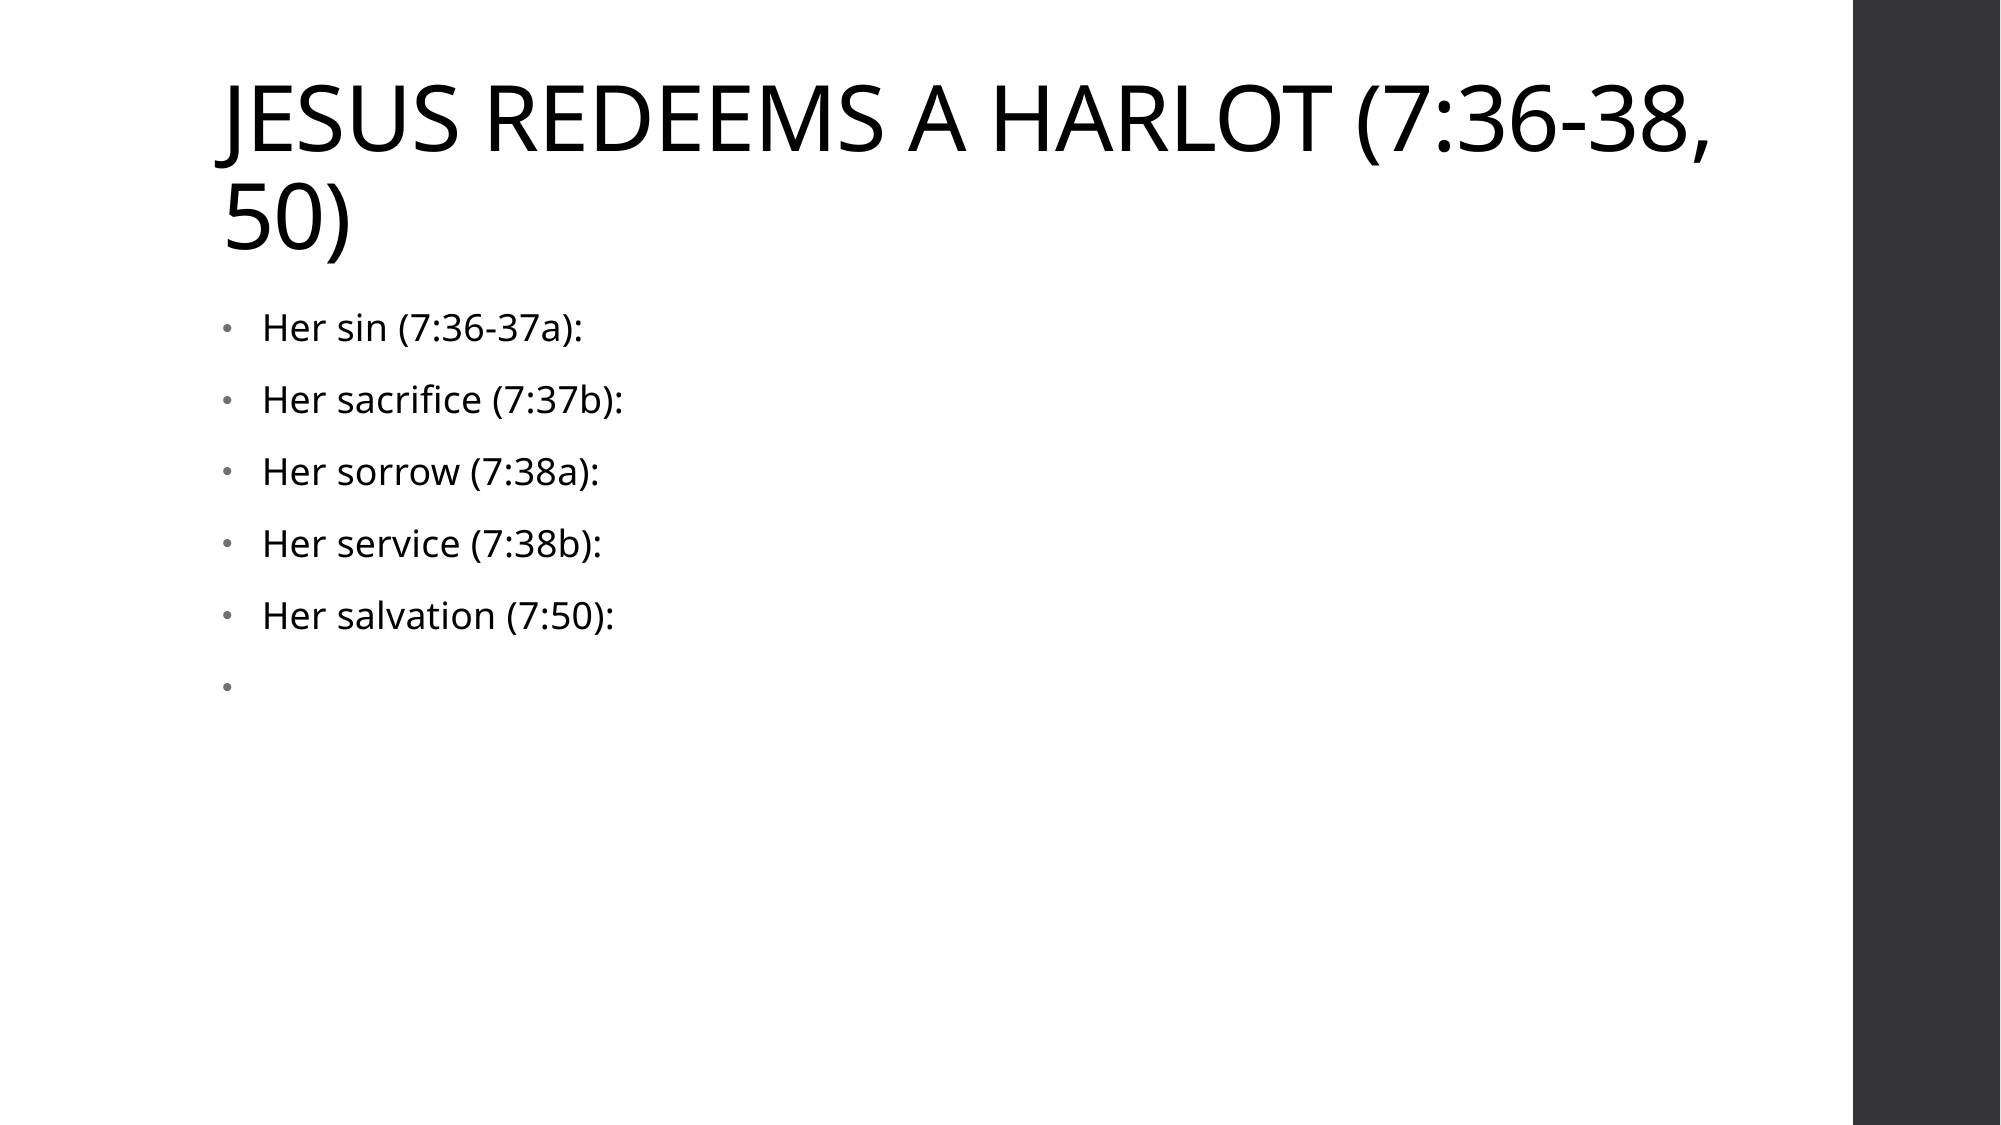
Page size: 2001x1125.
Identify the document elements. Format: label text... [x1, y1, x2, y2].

list Her sin (7:36-37a): Her sacrifice (7:37b): Her sorrow (7:38a): Her service (7:38b): Her salvation (7:50): [206, 299, 1617, 1014]
title JESUS REDEEMS A HARLOT (7:36-38, 50) [206, 60, 1797, 278]
